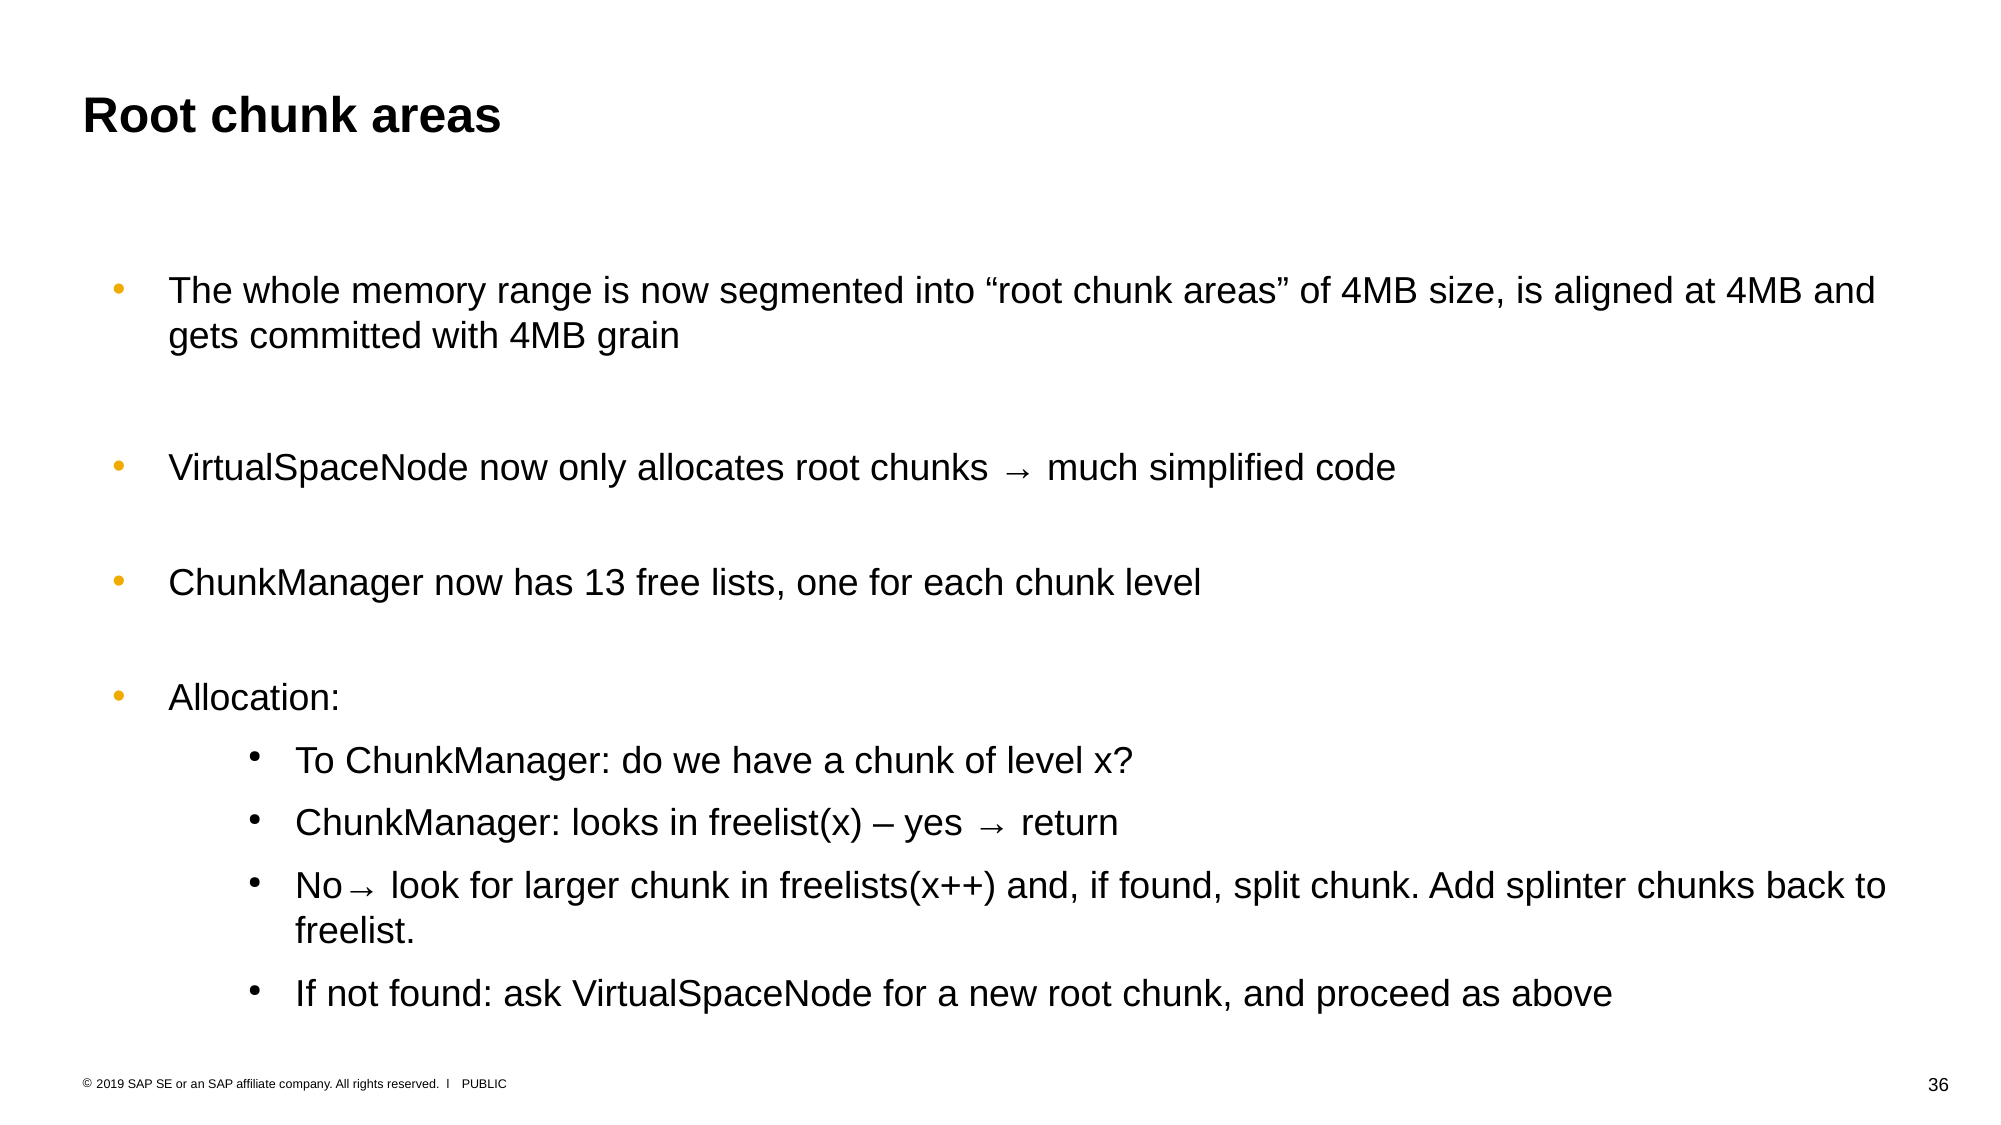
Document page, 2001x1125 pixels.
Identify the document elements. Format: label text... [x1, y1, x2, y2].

title Root chunk areas [82, 82, 1918, 144]
list The whole memory range is now segmented into “root chunk areas” of 4MB size, is aligned at 4MB and gets committed with 4MB grain VirtualSpaceNode now only allocates root chunks → much simplified code ChunkManager now has 13 free lists, one for each chunk level Allocation: To ChunkManager: do we have a chunk of level x? ChunkManager: looks in freelist(x) – yes → return No→ look for larger chunk in freelists(x++) and, if found, split chunk. Add splinter chunks back to freelist. If not found: ask VirtualSpaceNode for a new root chunk, and proceed as above [82, 265, 1918, 1040]
